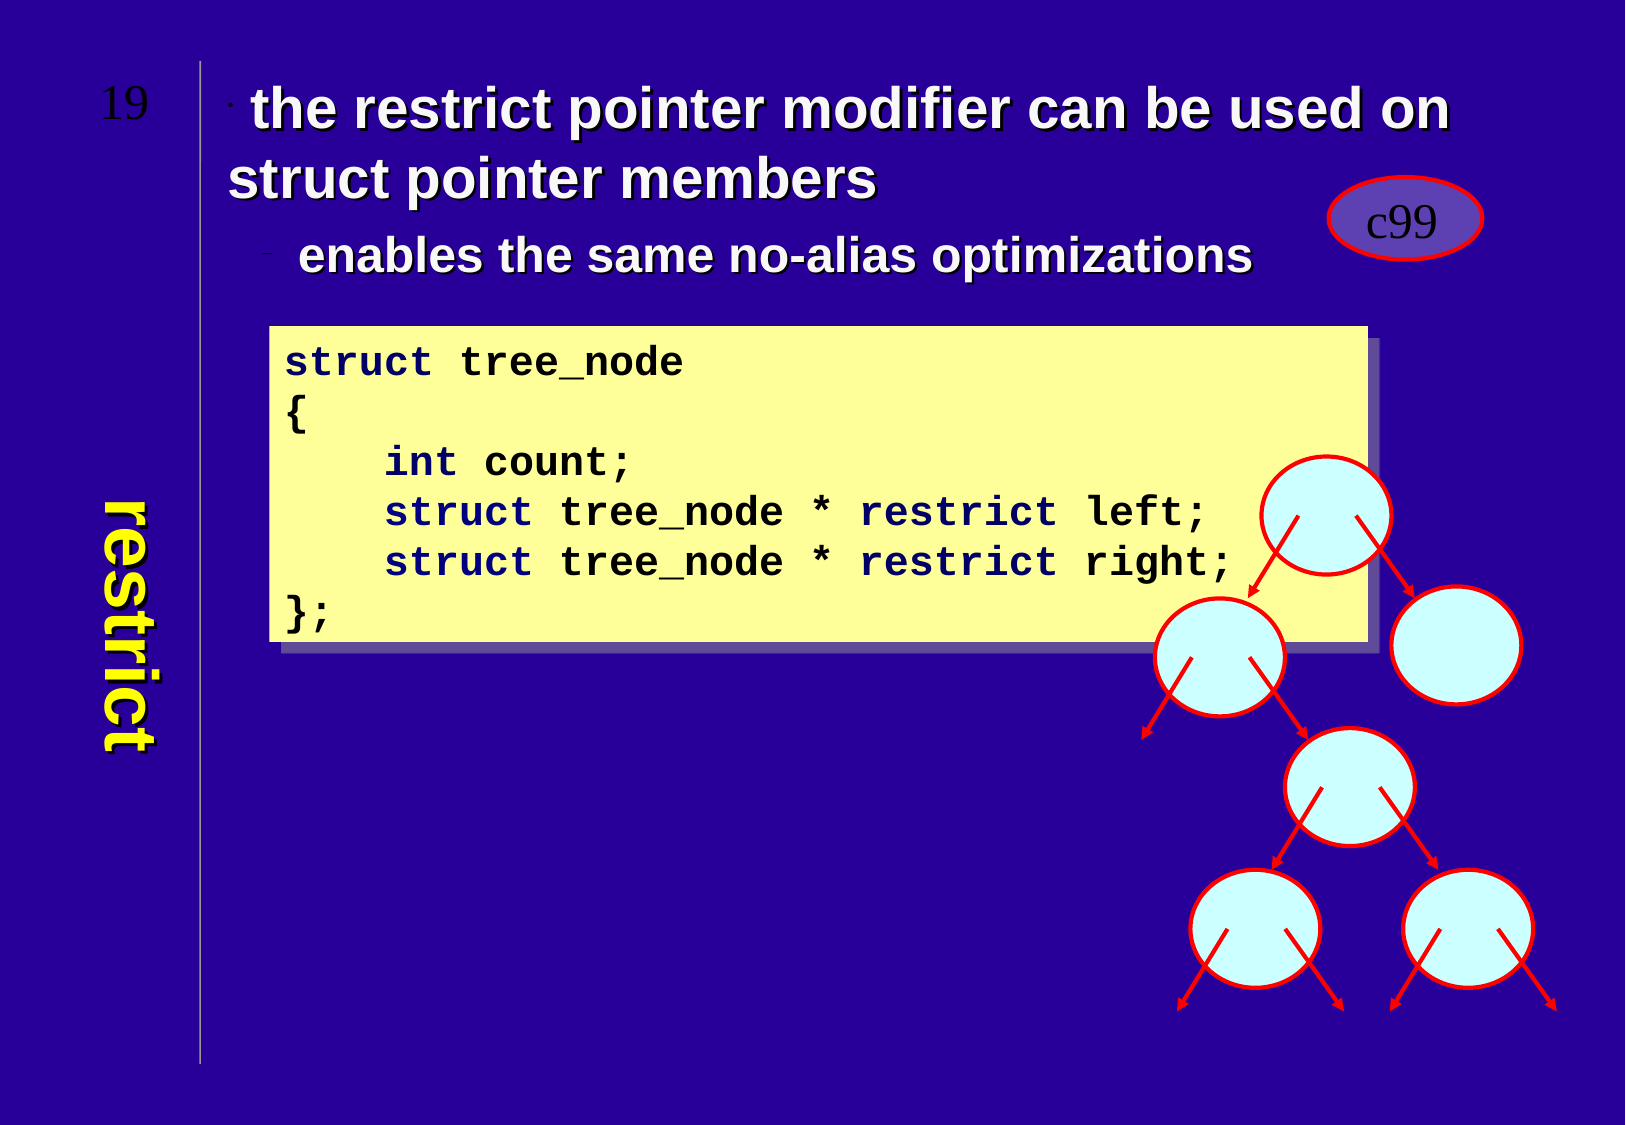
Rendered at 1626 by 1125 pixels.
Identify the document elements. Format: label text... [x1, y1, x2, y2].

list the restrict pointer modifier can be used on struct pointer members enables the same no-alias optimizations [212, 62, 1550, 1063]
text_box [1284, 728, 1415, 847]
text_box [1391, 586, 1522, 705]
text_box struct tree_node { int count; struct tree_node * restrict left; struct tree_node * restrict right; }; [269, 326, 1368, 642]
text_box [1154, 598, 1285, 717]
text_box c99 [1328, 177, 1483, 260]
text_box [1190, 869, 1321, 988]
title restrict [50, 187, 188, 1063]
text_box [1261, 456, 1392, 575]
text_box [1403, 869, 1534, 988]
